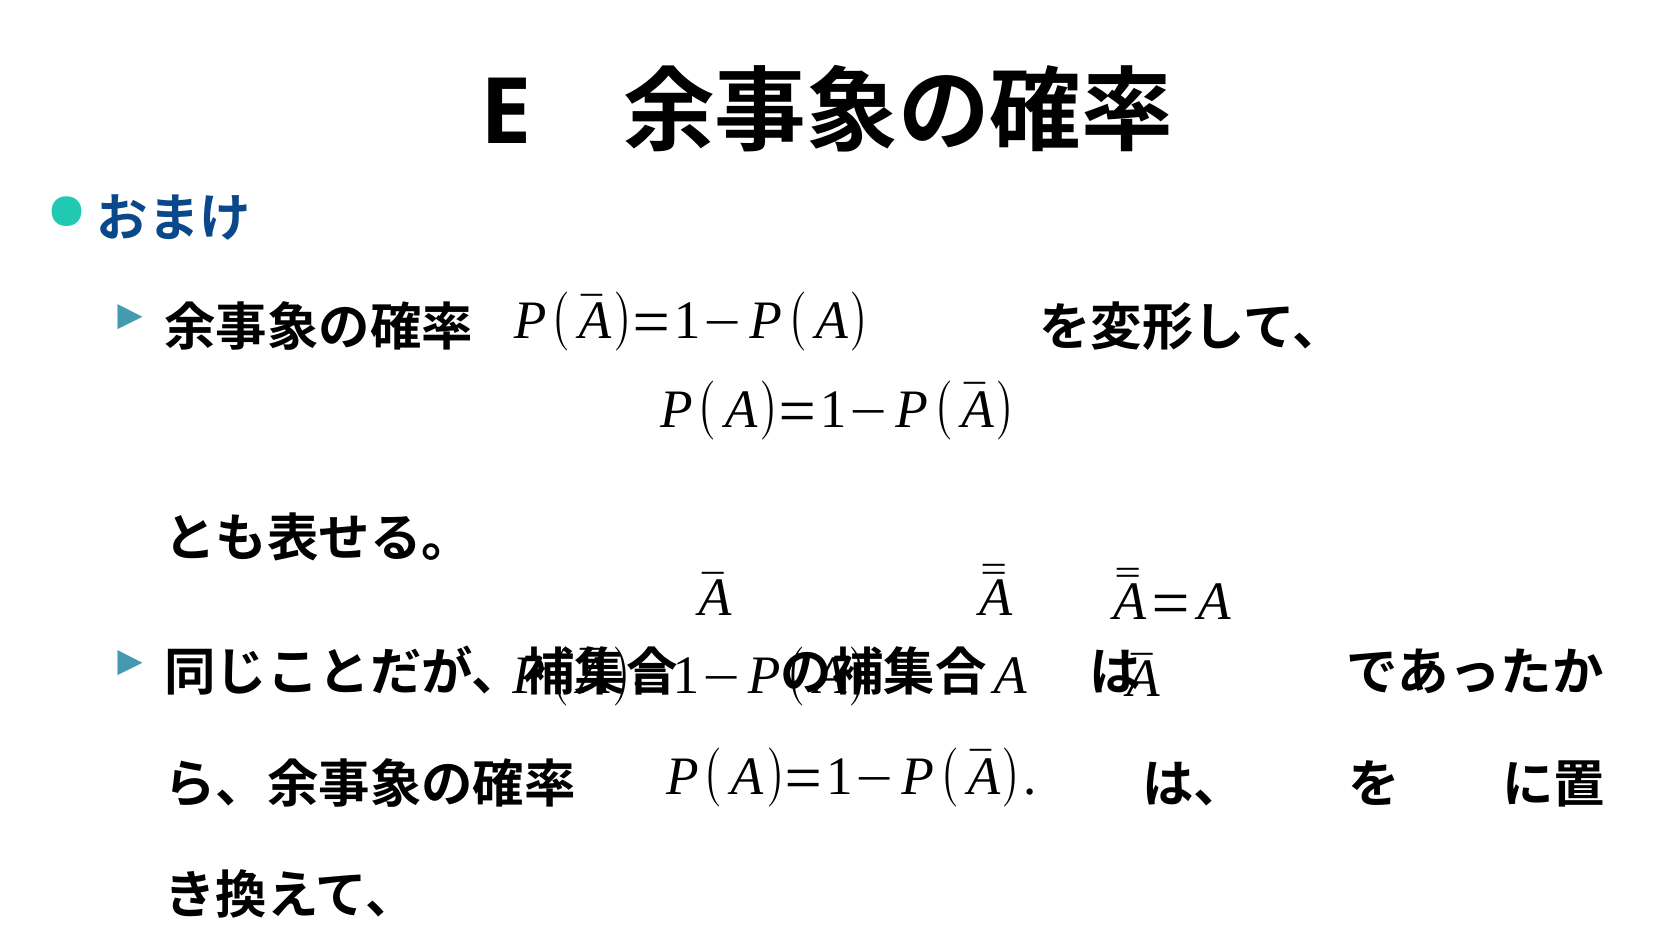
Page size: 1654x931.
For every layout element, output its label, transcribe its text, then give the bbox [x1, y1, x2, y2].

chart [988, 645, 1028, 706]
chart [507, 643, 867, 710]
title E 余事象の確率 [29, 29, 1625, 177]
chart [974, 561, 1014, 628]
chart [661, 744, 1038, 810]
chart [509, 288, 869, 355]
chart [655, 377, 1014, 443]
chart [1108, 564, 1232, 631]
list おまけ 余事象の確率 を変形して、 とも表せる。 同じことだが、補集合 の補集合 は であったから、余事象の確率 は、 を に置き換えて、 [29, 177, 1625, 931]
chart [693, 566, 733, 627]
chart [1122, 648, 1161, 709]
